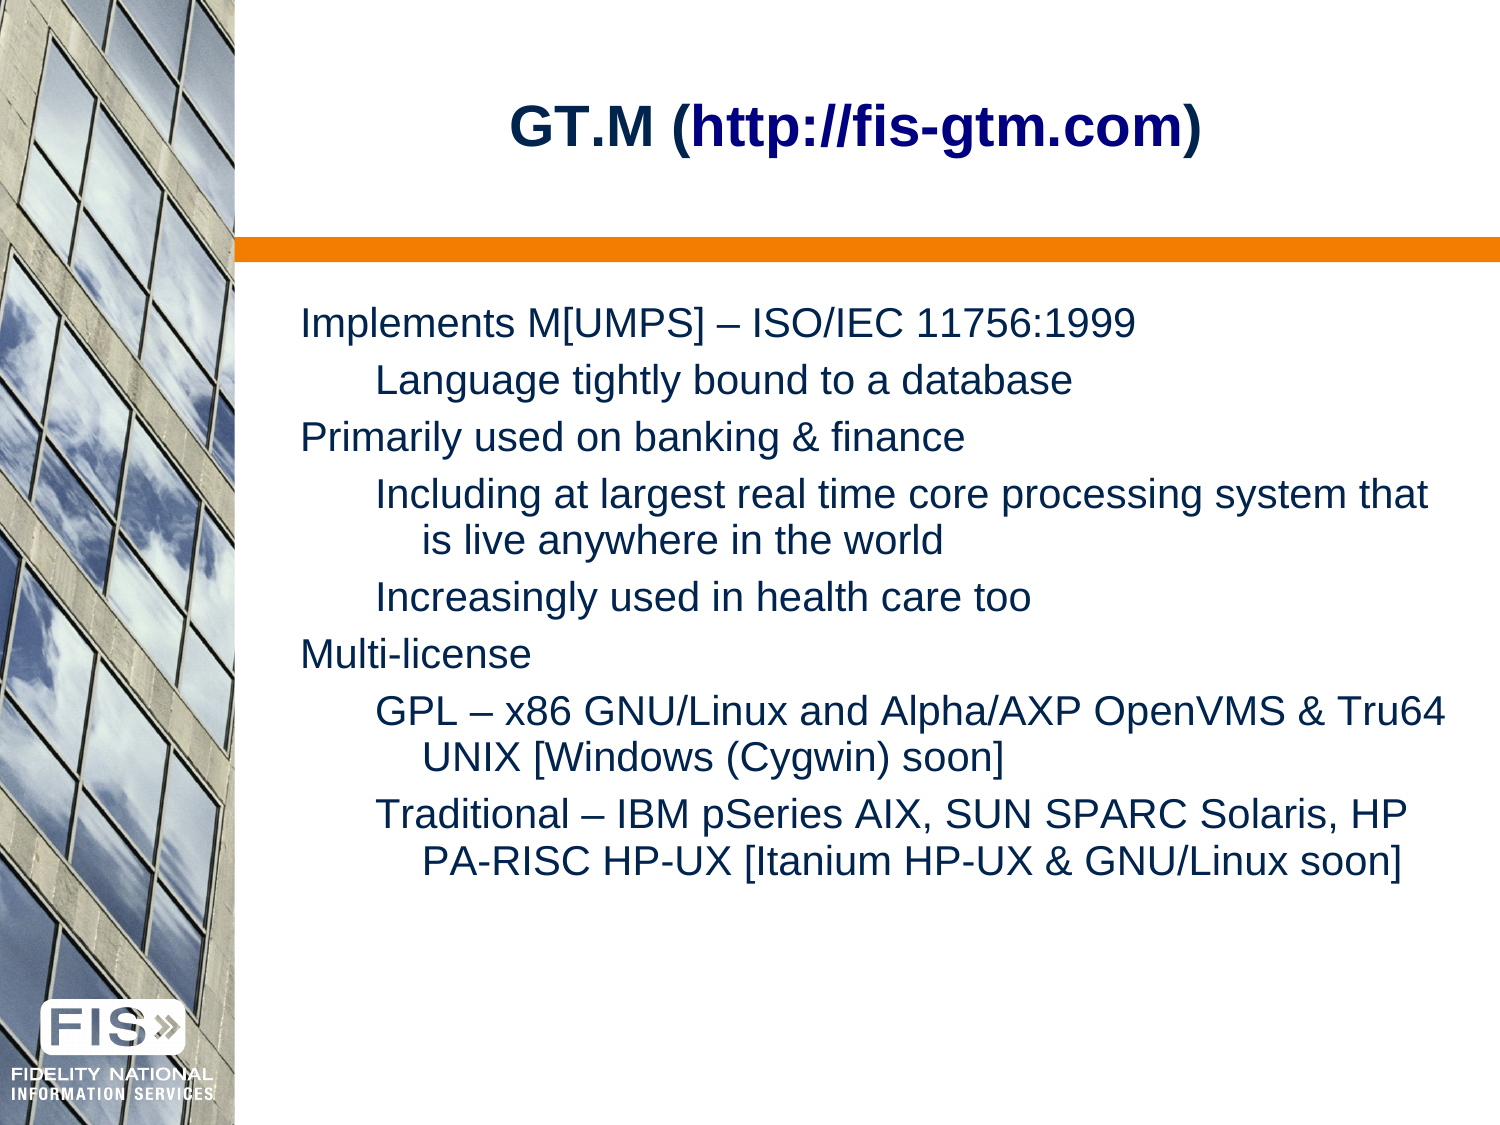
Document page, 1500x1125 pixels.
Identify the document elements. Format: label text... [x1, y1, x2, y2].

picture [0, 0, 235, 1125]
title GT.M (http://fis-gtm.com) [274, 32, 1438, 220]
list Implements M[UMPS] – ISO/IEC 11756:1999 Language tightly bound to a database Primarily used on banking & finance Including at largest real time core processing system that is live anywhere in the world Increasingly used in health care too Multi-license GPL – x86 GNU/Linux and Alpha/AXP OpenVMS & Tru64 UNIX [Windows (Cygwin) soon] Traditional – IBM pSeries AIX, SUN SPARC Solaris, HP PA-RISC HP-UX [Itanium HP-UX & GNU/Linux soon] [300, 299, 1463, 1055]
